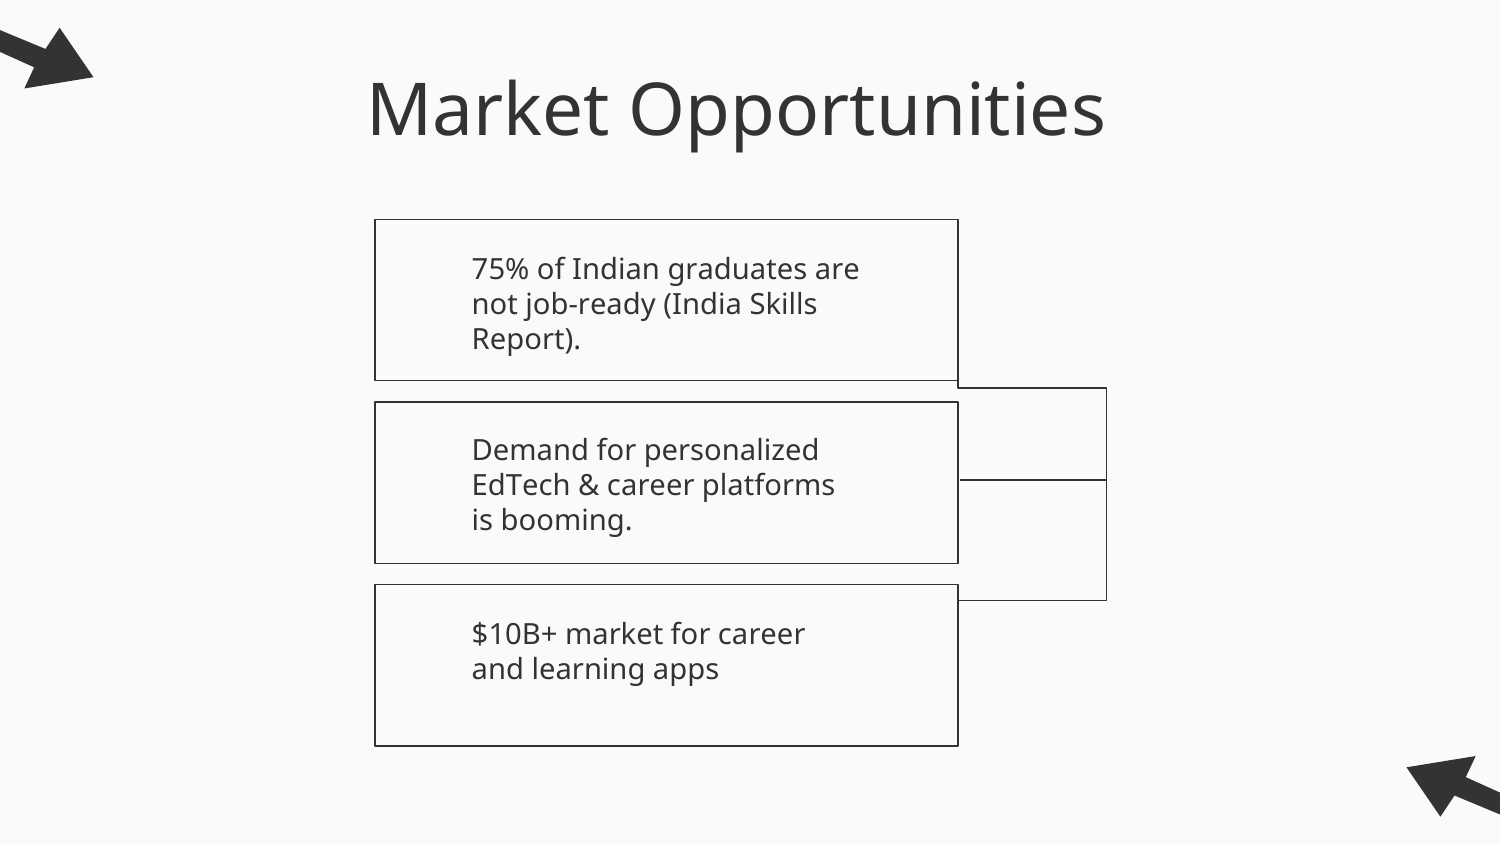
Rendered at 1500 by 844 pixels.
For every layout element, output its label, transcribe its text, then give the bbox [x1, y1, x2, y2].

text_box 75% of Indian graduates are not job-ready (India Skills Report). [456, 234, 879, 366]
title Market Opportunities [104, 57, 1369, 152]
text_box Demand for personalized EdTech & career platforms is booming. [456, 416, 879, 547]
text_box $10B+ market for career and learning apps [456, 600, 879, 731]
